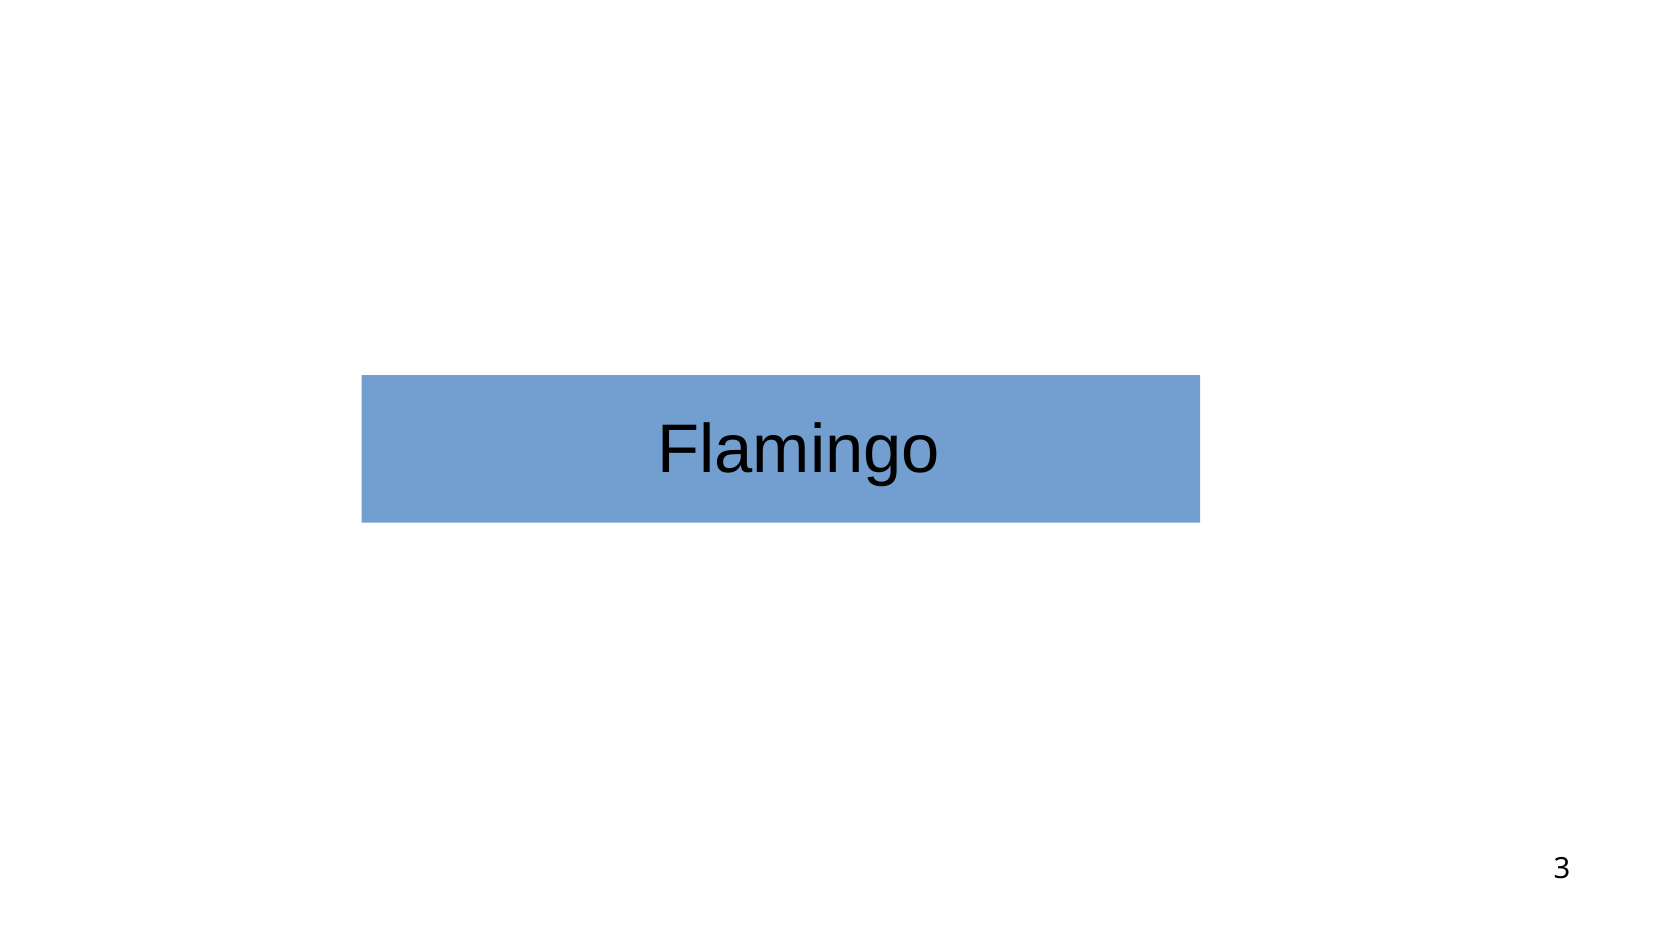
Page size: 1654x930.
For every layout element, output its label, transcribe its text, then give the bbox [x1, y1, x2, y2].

title Flamingo [361, 375, 1201, 523]
